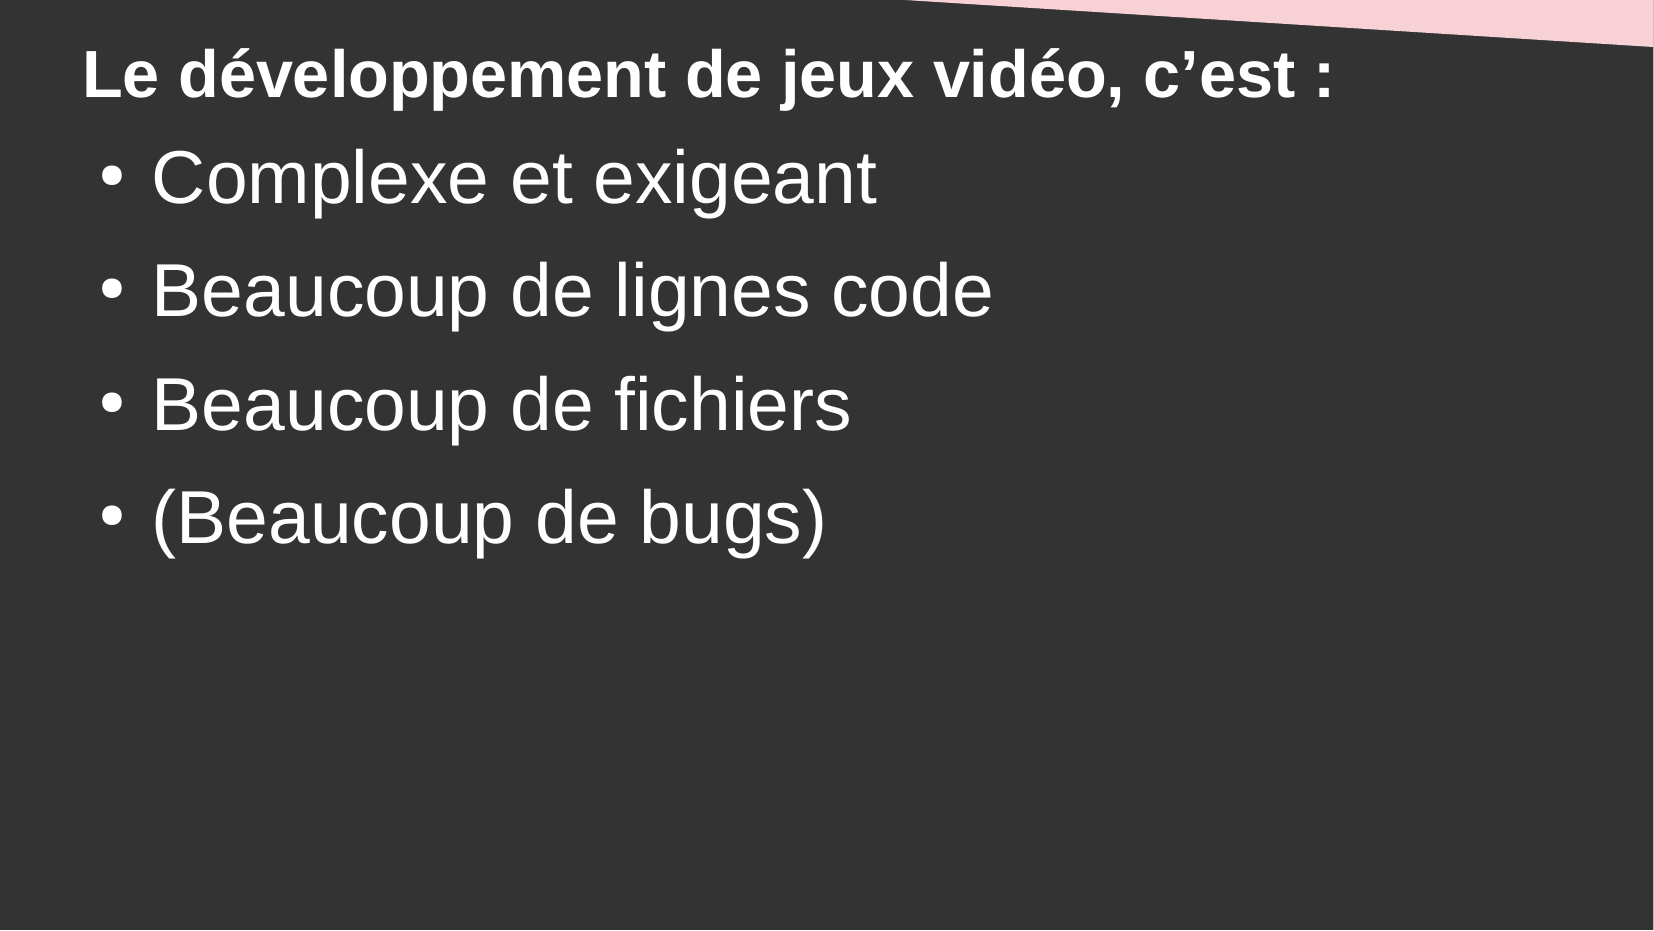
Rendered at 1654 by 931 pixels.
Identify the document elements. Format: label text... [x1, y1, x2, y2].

text_box [904, 0, 1654, 48]
list Complexe et exigeant Beaucoup de lignes code Beaucoup de fichiers (Beaucoup de bugs) [80, 135, 1620, 827]
title Le développement de jeux vidéo, c’est : [82, 37, 1571, 112]
